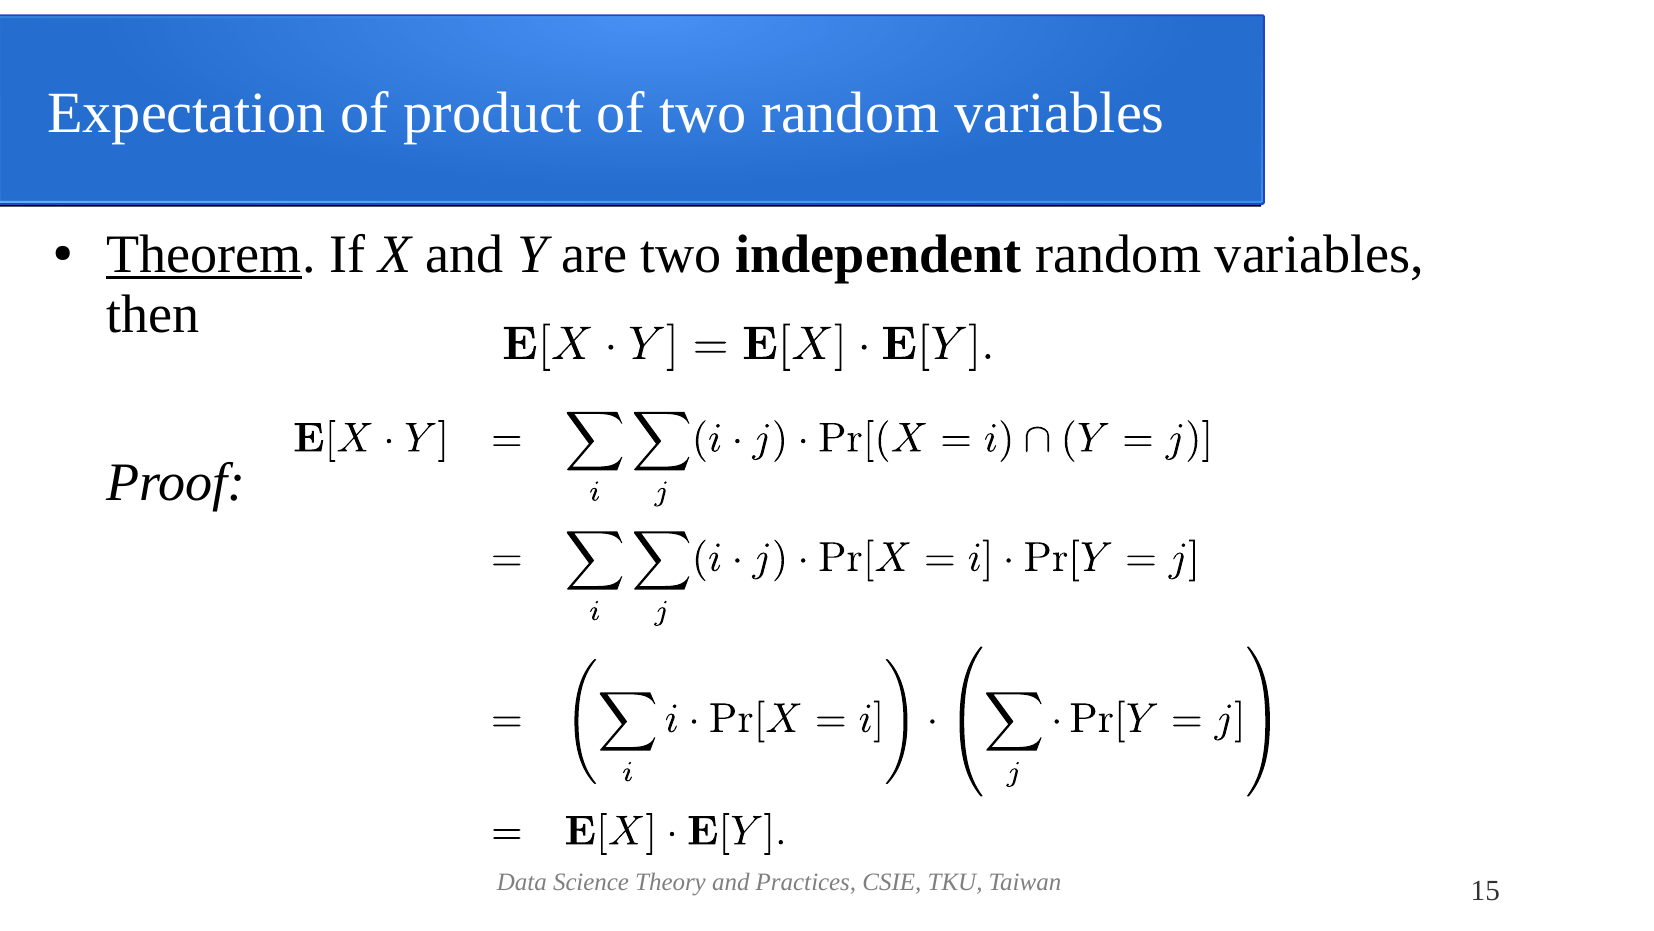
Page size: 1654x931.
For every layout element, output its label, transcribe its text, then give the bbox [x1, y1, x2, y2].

list Theorem. If X and Y are two independent random variables, then Proof: [35, 224, 1524, 764]
picture [293, 411, 1270, 855]
picture [501, 323, 991, 371]
title Expectation of product of two random variables [47, 35, 1217, 189]
